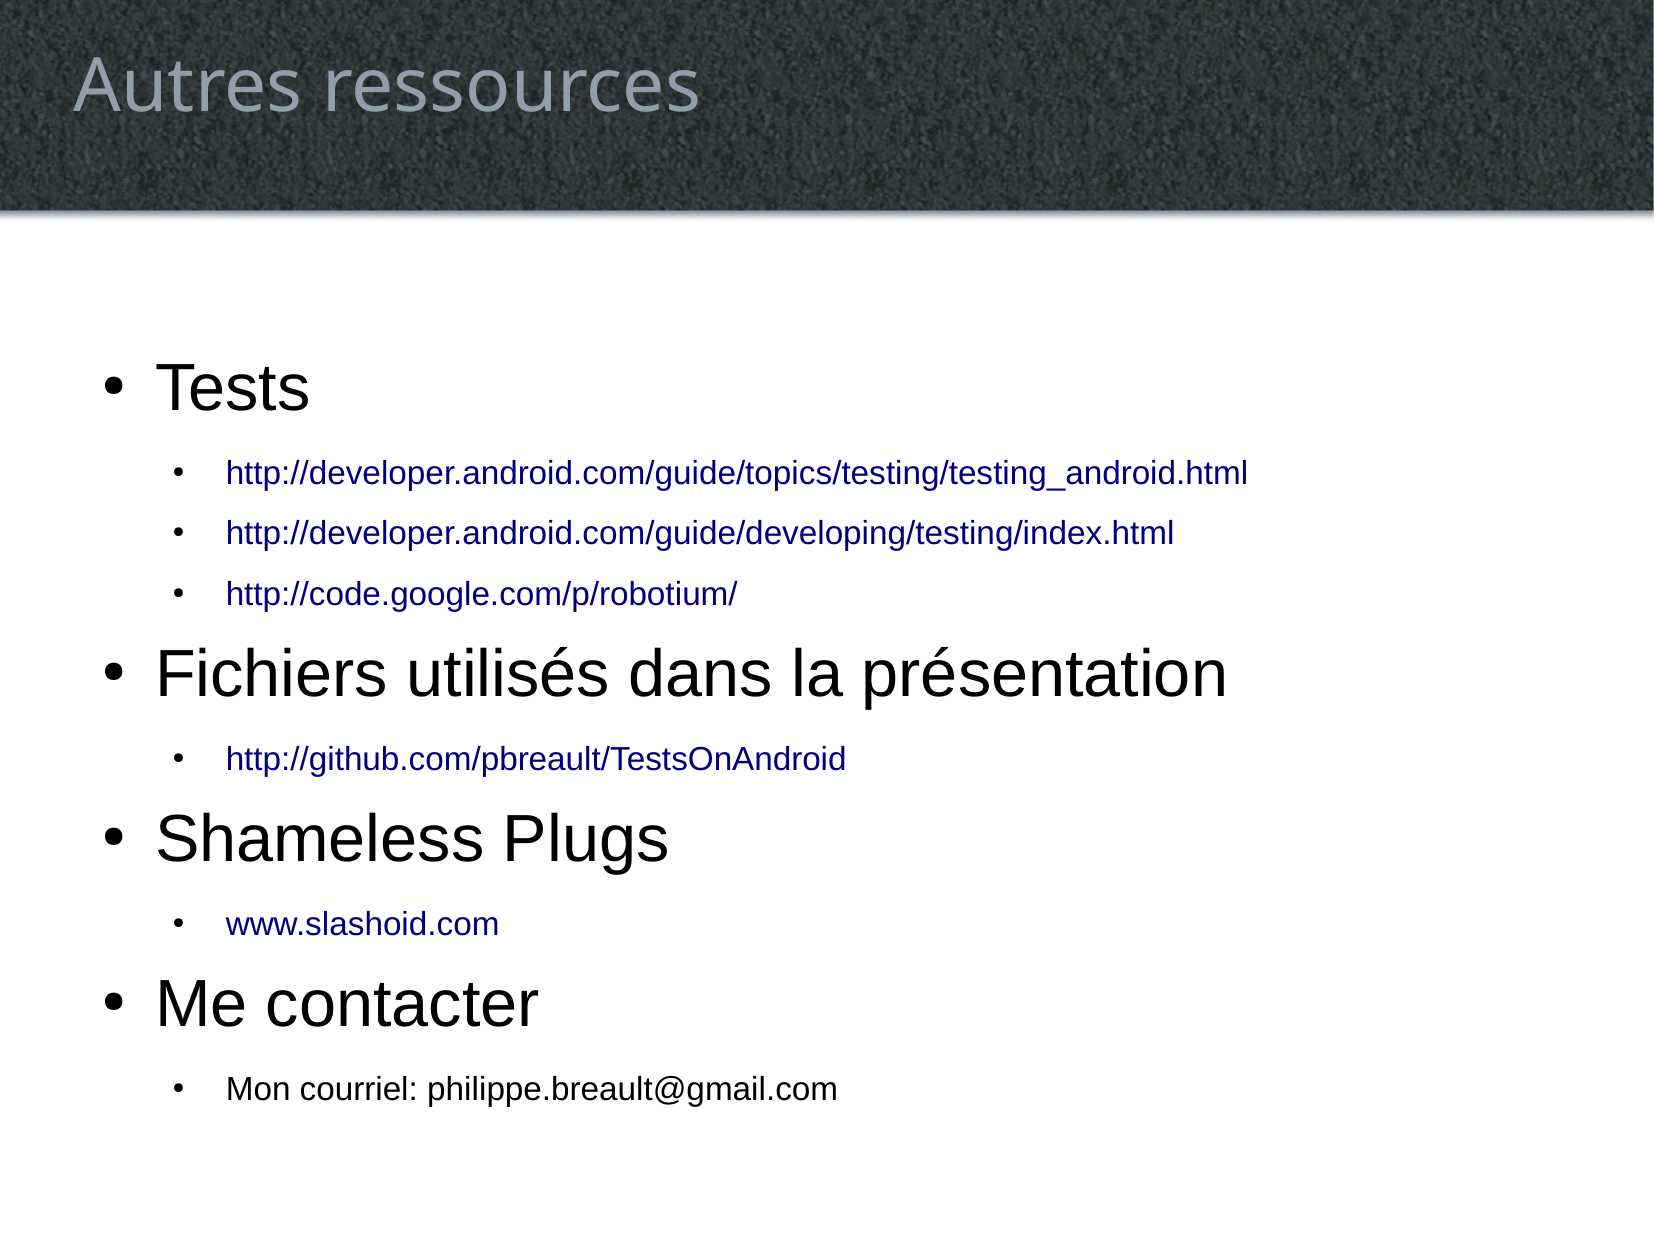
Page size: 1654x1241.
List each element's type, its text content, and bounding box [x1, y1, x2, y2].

text_box Autres ressources [59, 23, 1554, 205]
list Tests http://developer.android.com/guide/topics/testing/testing_android.html http://developer.android.com/guide/developing/testing/index.html http://code.google.com/p/robotium/ Fichiers utilisés dans la présentation http://github.com/pbreault/TestsOnAndroid Shameless Plugs www.slashoid.com Me contacter Mon courriel: philippe.breault@gmail.com [84, 349, 1573, 1236]
picture [0, 0, 1654, 1241]
